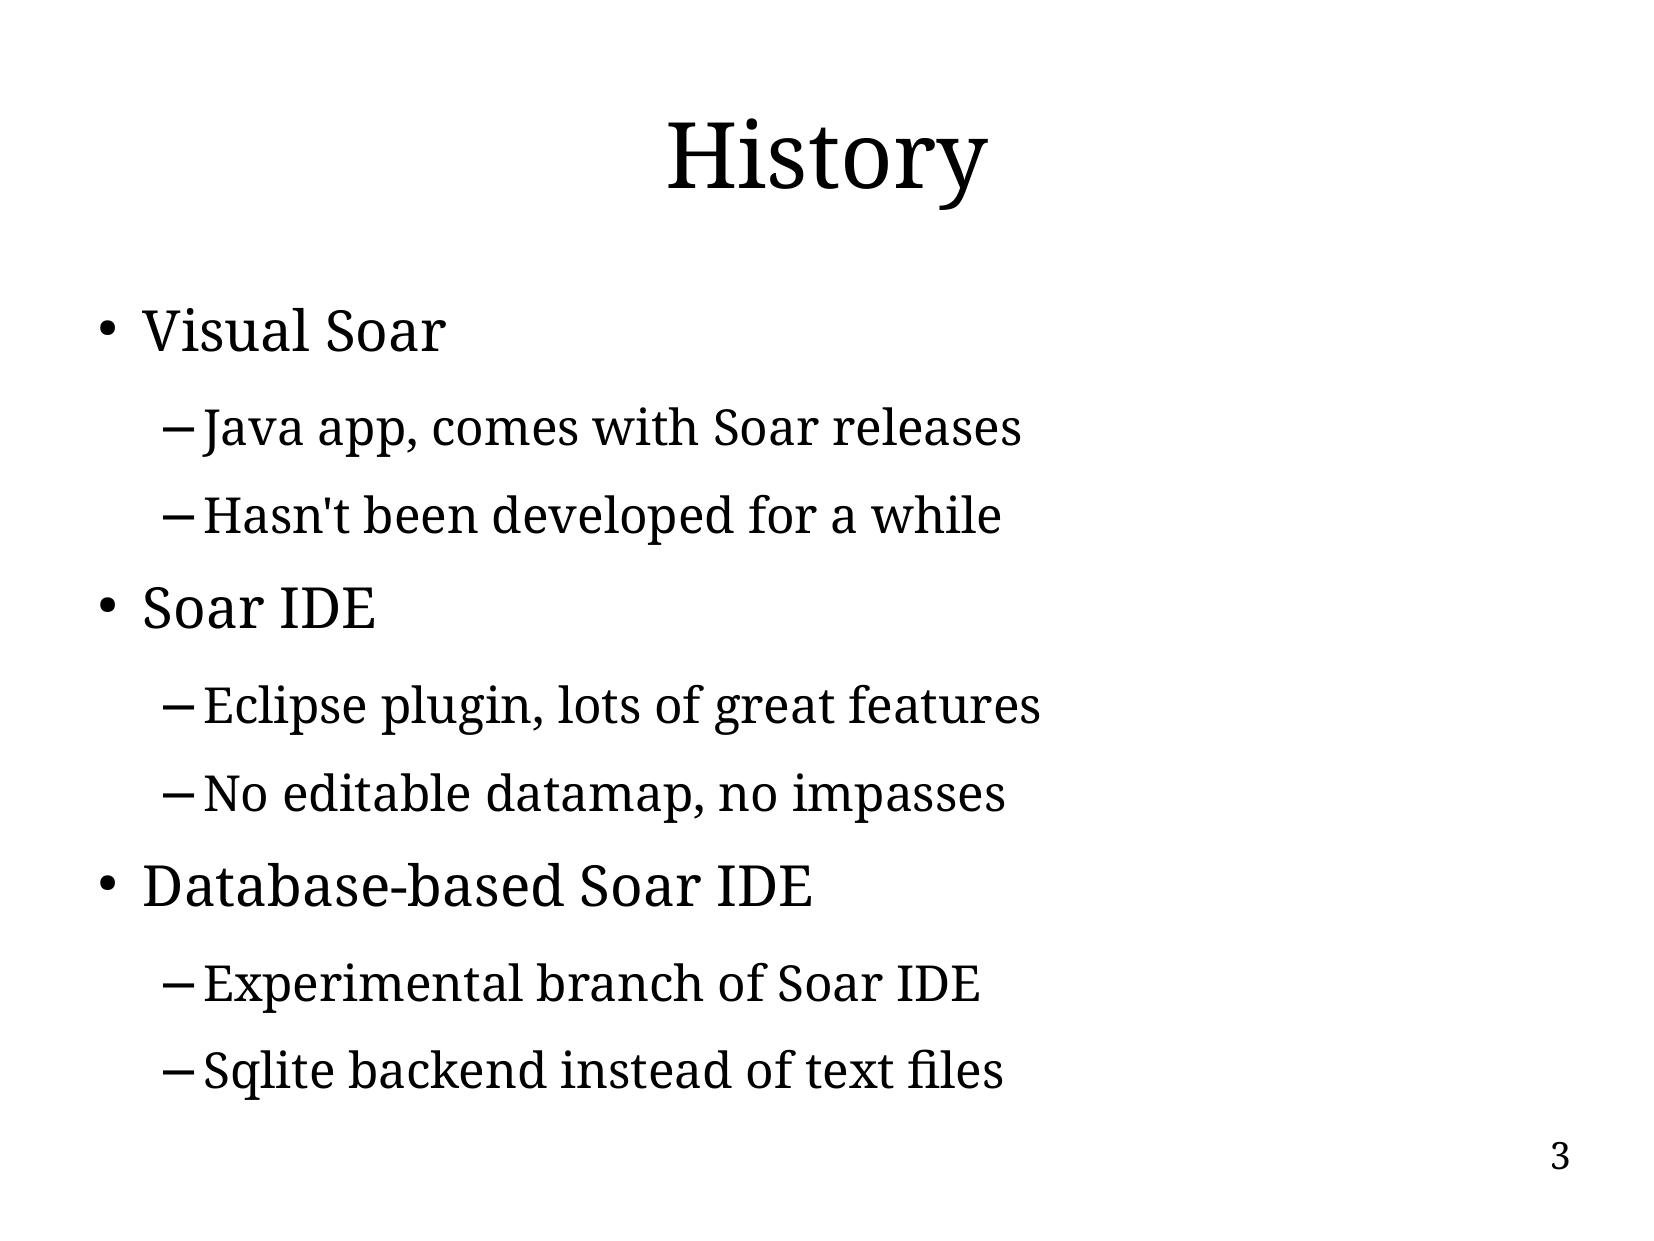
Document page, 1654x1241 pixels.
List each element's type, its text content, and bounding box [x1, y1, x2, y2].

list Visual Soar Java app, comes with Soar releases Hasn't been developed for a while Soar IDE Eclipse plugin, lots of great features No editable datamap, no impasses Database-based Soar IDE Experimental branch of Soar IDE Sqlite backend instead of text files [82, 290, 1571, 1109]
title History [82, 49, 1571, 257]
